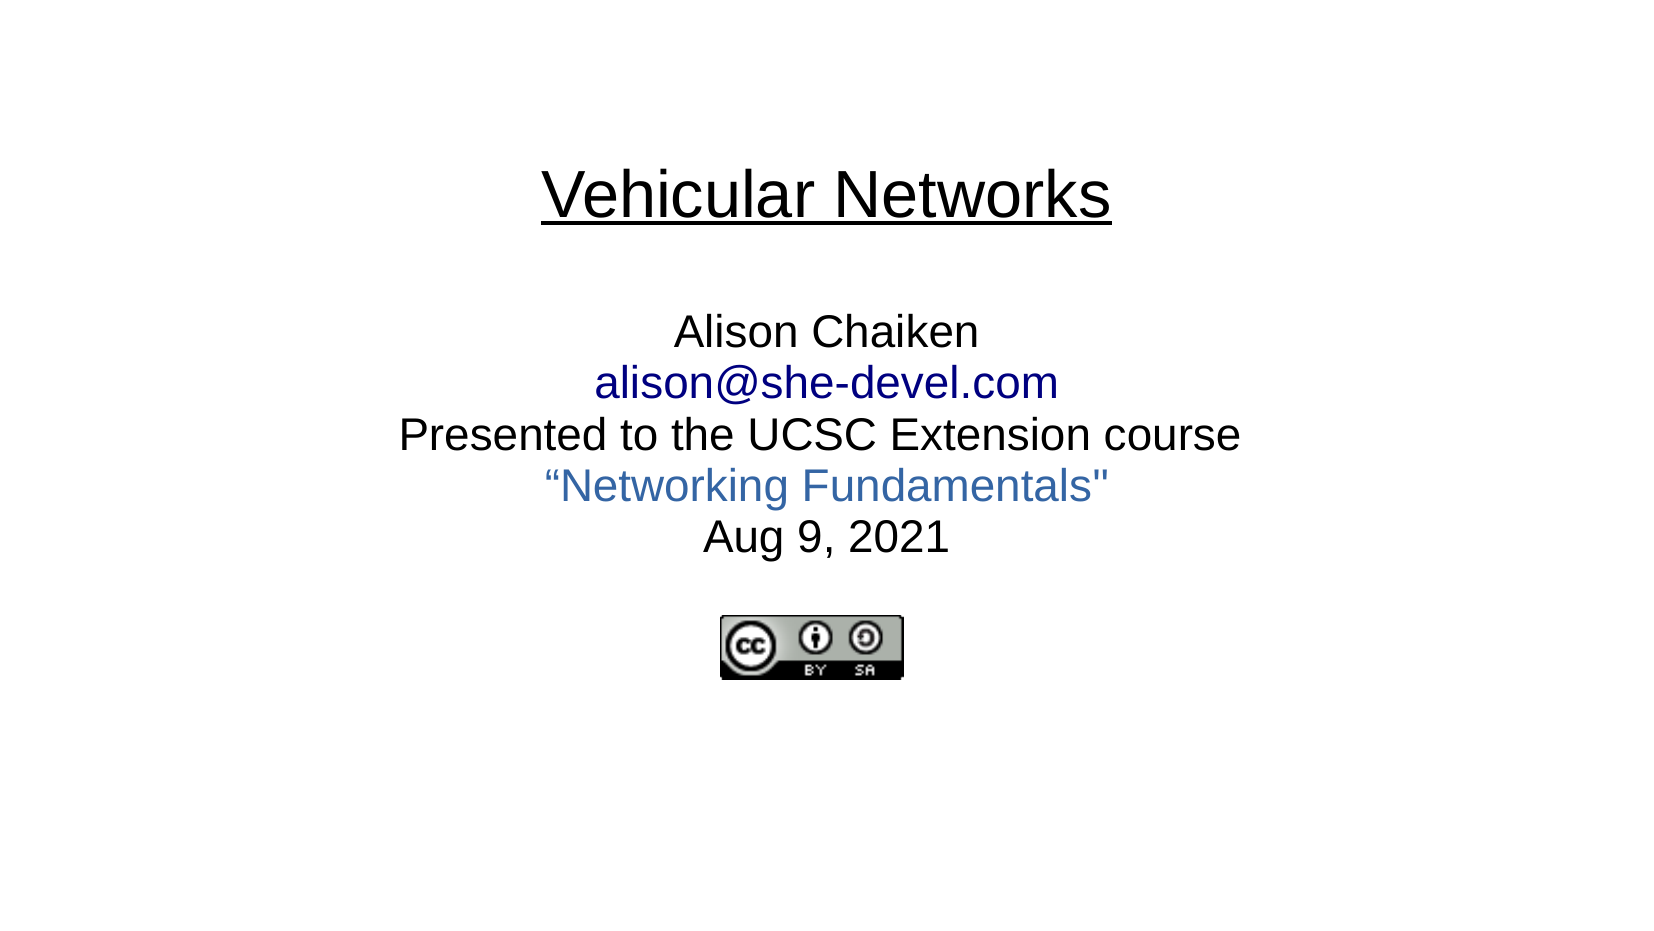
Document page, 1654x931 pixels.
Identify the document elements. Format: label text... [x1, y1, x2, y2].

picture [720, 615, 904, 680]
subtitle Vehicular Networks Alison Chaiken alison@she-devel.com Presented to the UCSC Extension course “Networking Fundamentals" Aug 9, 2021 [82, 37, 1571, 757]
